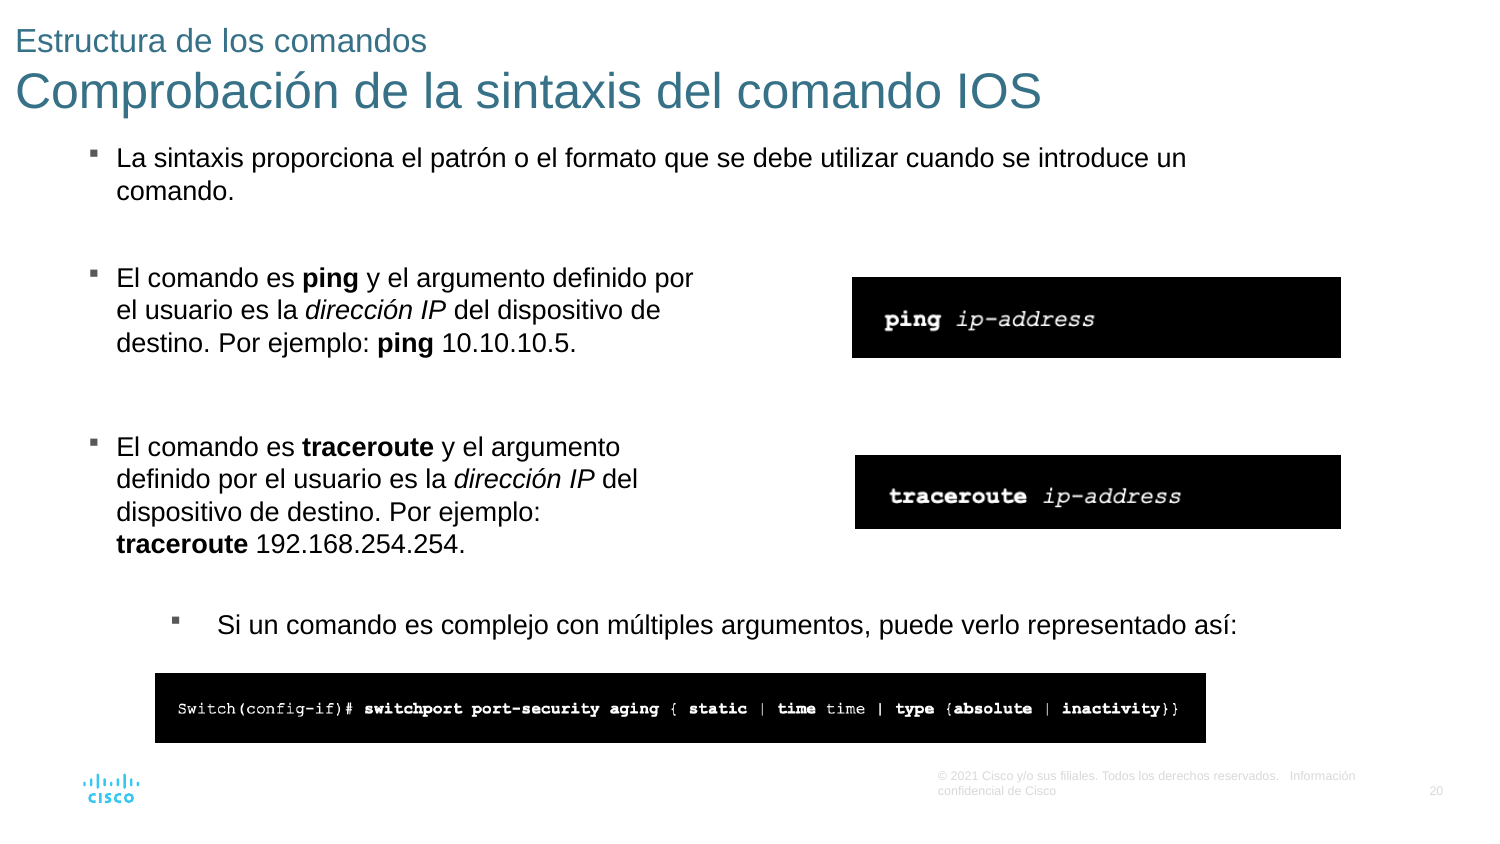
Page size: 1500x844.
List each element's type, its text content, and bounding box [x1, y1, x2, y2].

text_box El comando es ping y el argumento definido por el usuario es la dirección IP del dispositivo de destino. Por ejemplo: ping 10.10.10.5. [73, 252, 750, 402]
title Estructura de los comandos Comprobación de la sintaxis del comando IOS [0, 6, 1500, 131]
picture [852, 277, 1341, 358]
picture [155, 673, 1206, 743]
text_box El comando es traceroute y el argumento definido por el usuario es la dirección IP del dispositivo de destino. Por ejemplo: traceroute 192.168.254.254. [73, 421, 707, 581]
text_box Si un comando es complejo con múltiples argumentos, puede verlo representado así: [155, 600, 1253, 648]
picture [855, 455, 1341, 529]
list La sintaxis proporciona el patrón o el formato que se debe utilizar cuando se introduce un comando. [73, 133, 1341, 205]
